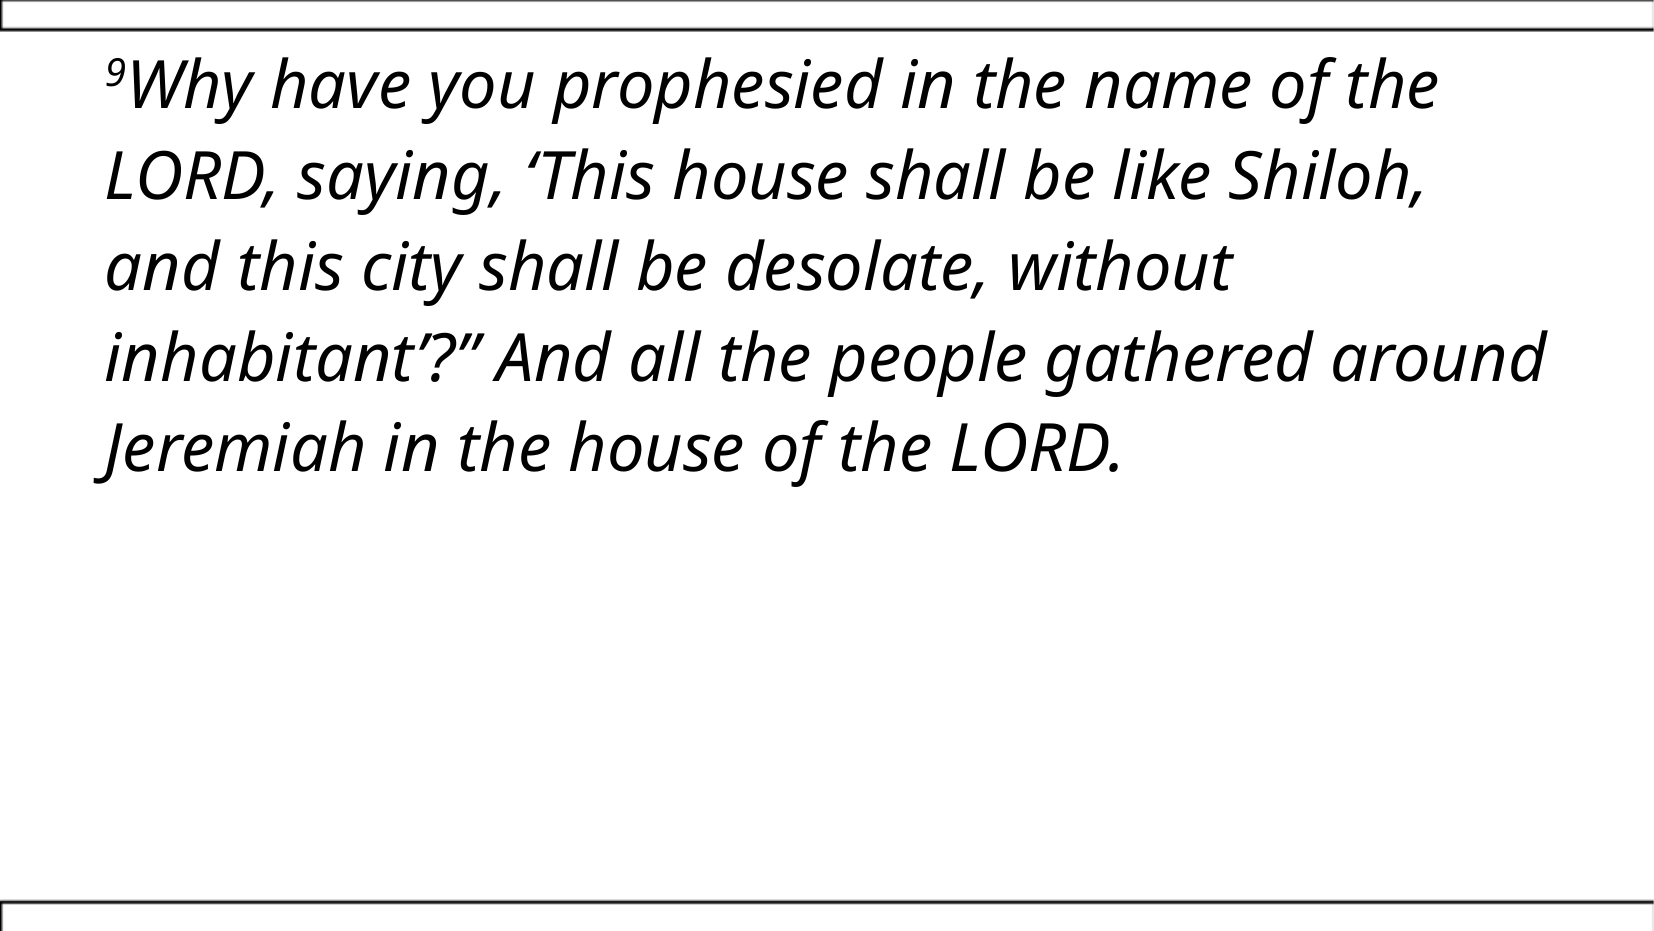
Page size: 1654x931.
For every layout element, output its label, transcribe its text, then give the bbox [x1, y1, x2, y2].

text_box 9Why have you prophesied in the name of the LORD, saying, ‘This house shall be like Shiloh, and this city shall be desolate, without inhabitant’?” And all the people gathered around Jeremiah in the house of the LORD. [90, 30, 1576, 489]
picture [0, 0, 1654, 931]
